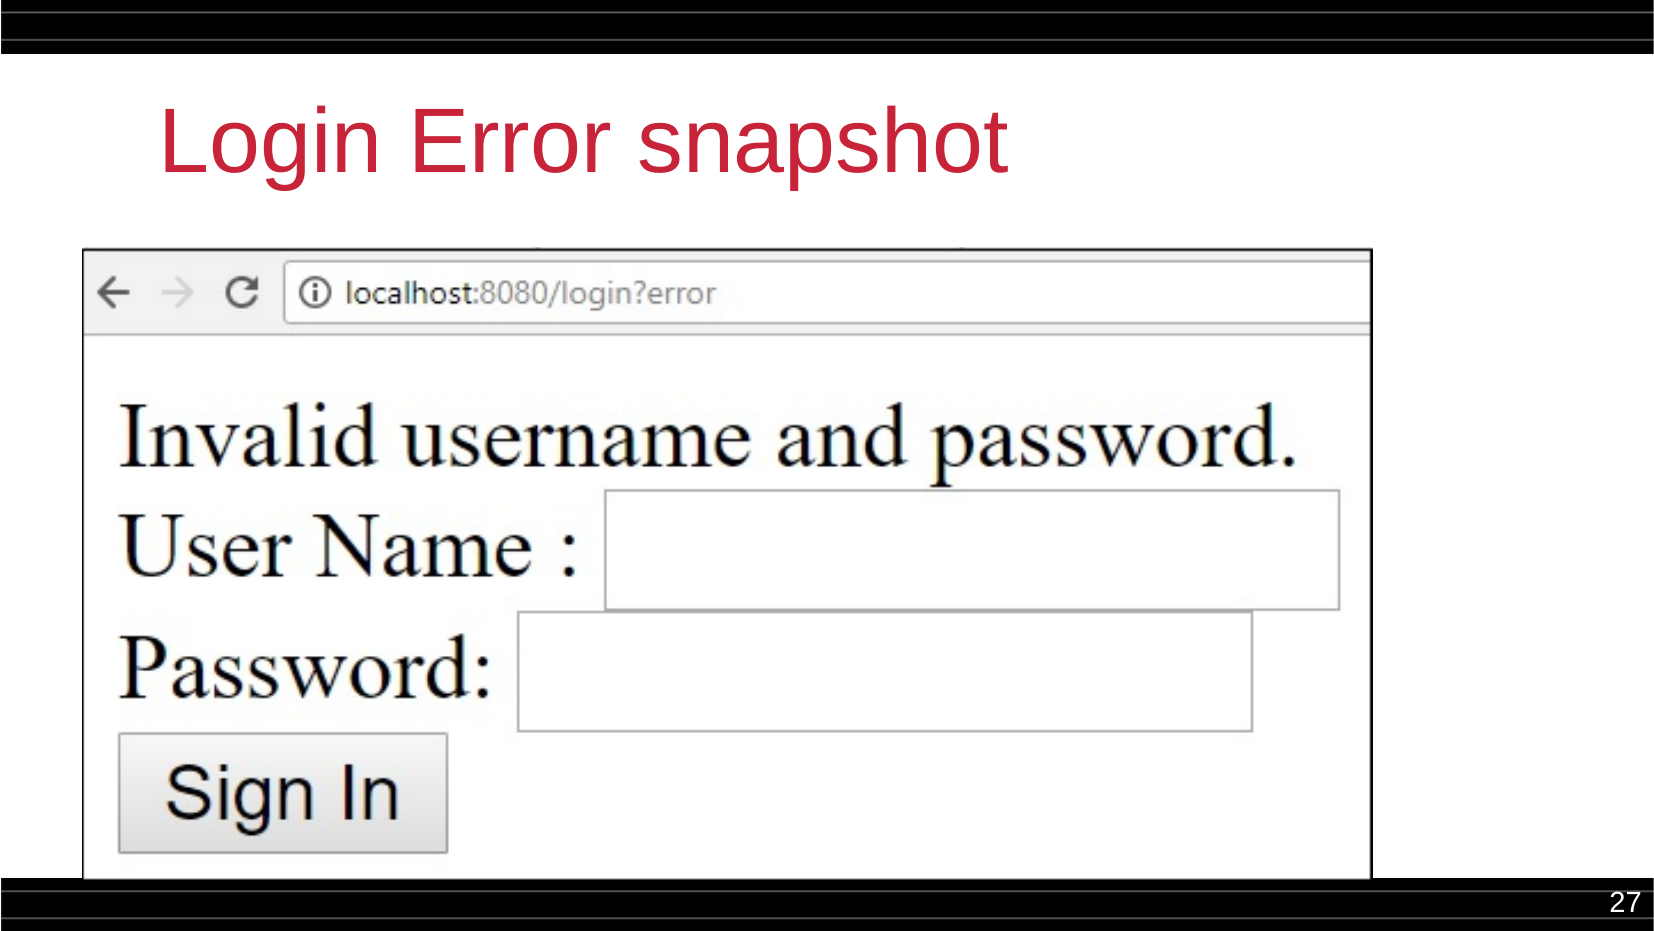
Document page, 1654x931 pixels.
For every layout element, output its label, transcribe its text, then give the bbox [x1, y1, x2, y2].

picture [1111, 0, 1654, 54]
picture [1, 247, 1654, 931]
title Login Error snapshot [158, 0, 1111, 247]
picture [1, 0, 158, 54]
